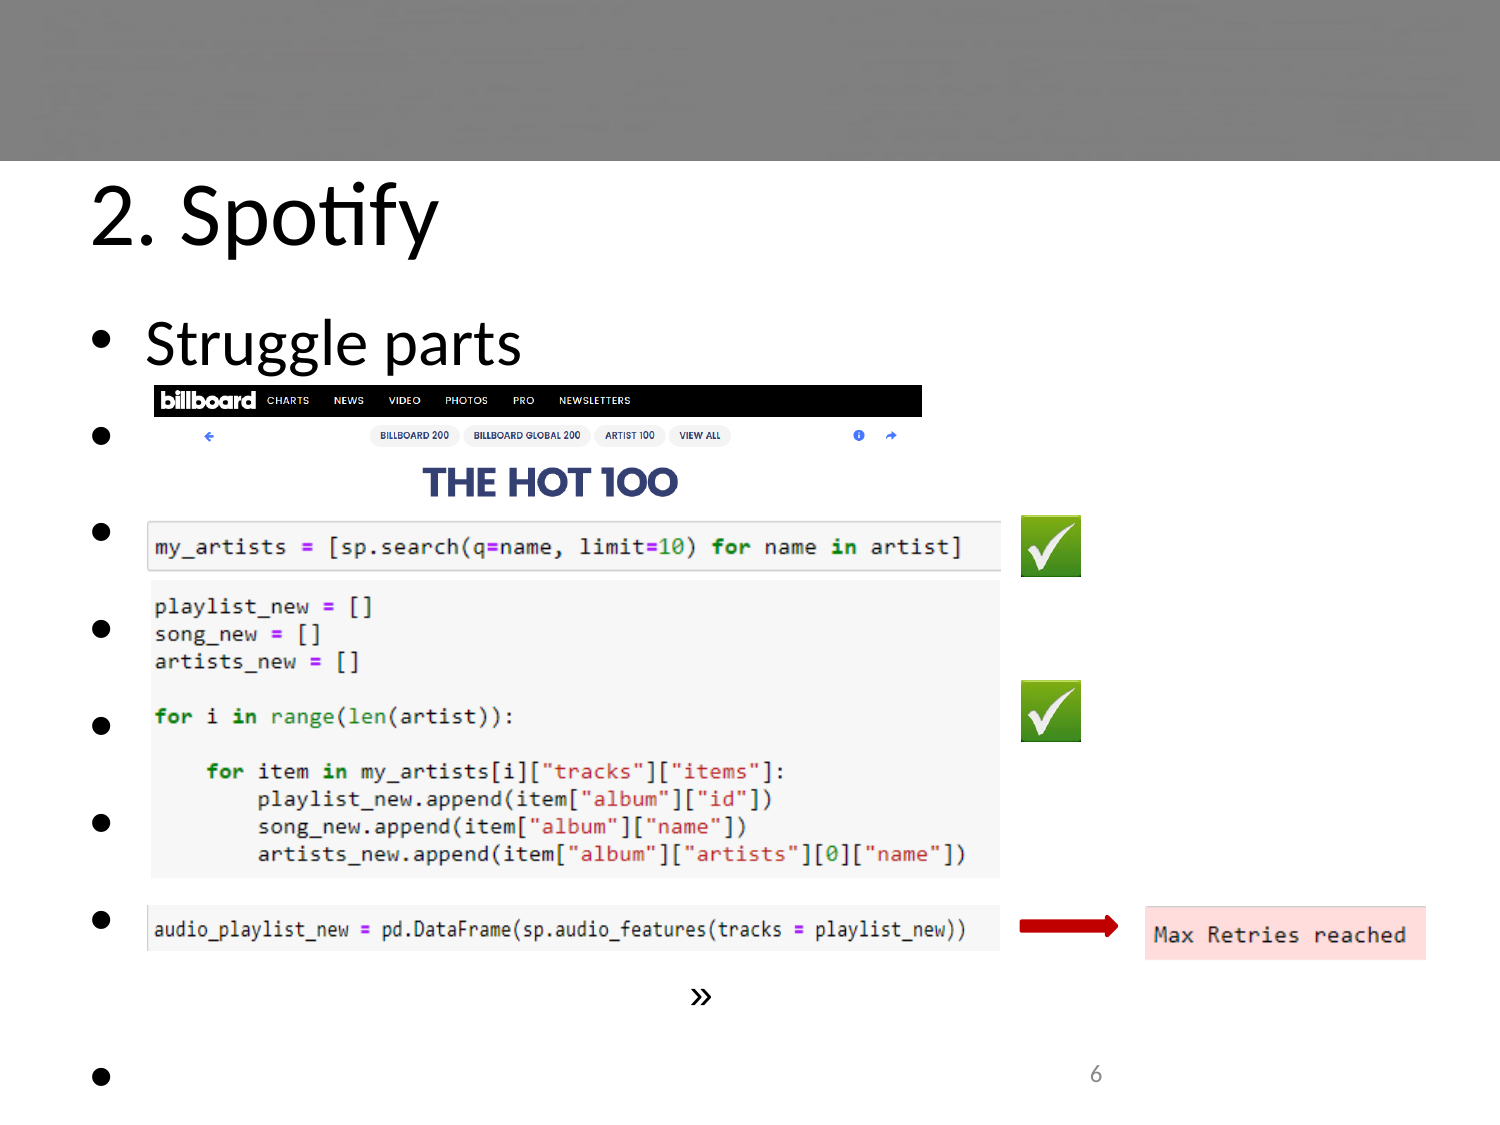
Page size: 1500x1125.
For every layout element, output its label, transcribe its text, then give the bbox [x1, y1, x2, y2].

text_box [1021, 916, 1117, 936]
picture [1021, 515, 1081, 577]
picture [1145, 906, 1426, 965]
title 2. Spotify [74, 161, 1425, 290]
text_box [1074, 1042, 1426, 1103]
picture [147, 515, 1001, 878]
picture [0, 0, 1500, 161]
picture [1021, 680, 1081, 742]
picture [154, 385, 922, 504]
picture [147, 905, 1000, 951]
list Struggle parts [74, 290, 1425, 1034]
